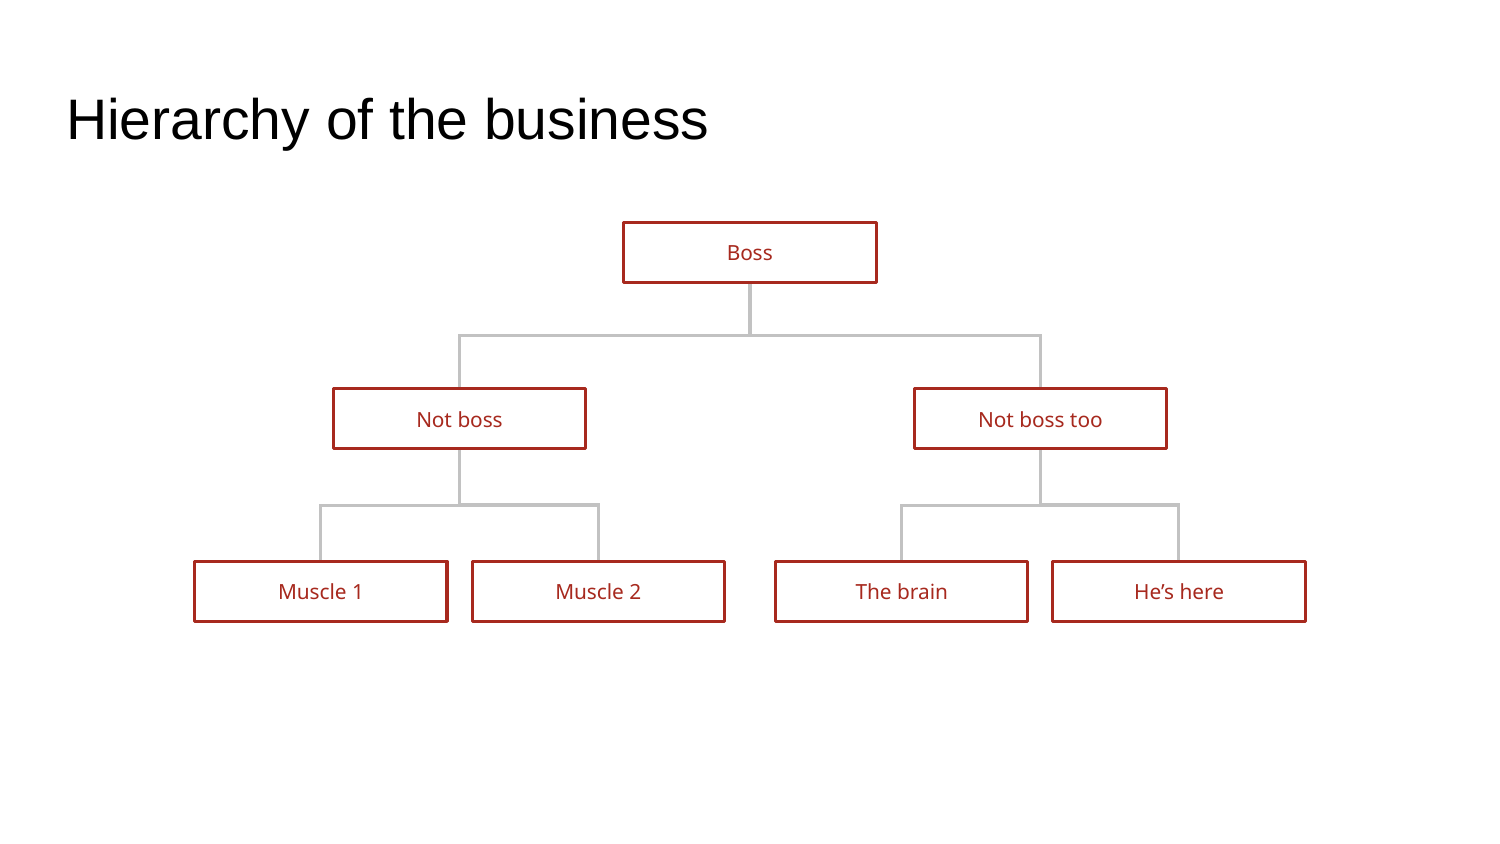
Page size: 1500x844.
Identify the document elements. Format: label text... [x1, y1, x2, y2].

text_box Not boss too [914, 388, 1167, 449]
text_box Not boss [333, 388, 586, 449]
title Hierarchy of the business [51, 72, 1449, 167]
text_box Muscle 1 [194, 561, 448, 622]
text_box He’s here [1052, 561, 1306, 622]
text_box The brain [775, 561, 1028, 622]
text_box Boss [623, 222, 877, 283]
text_box Muscle 2 [472, 561, 725, 622]
